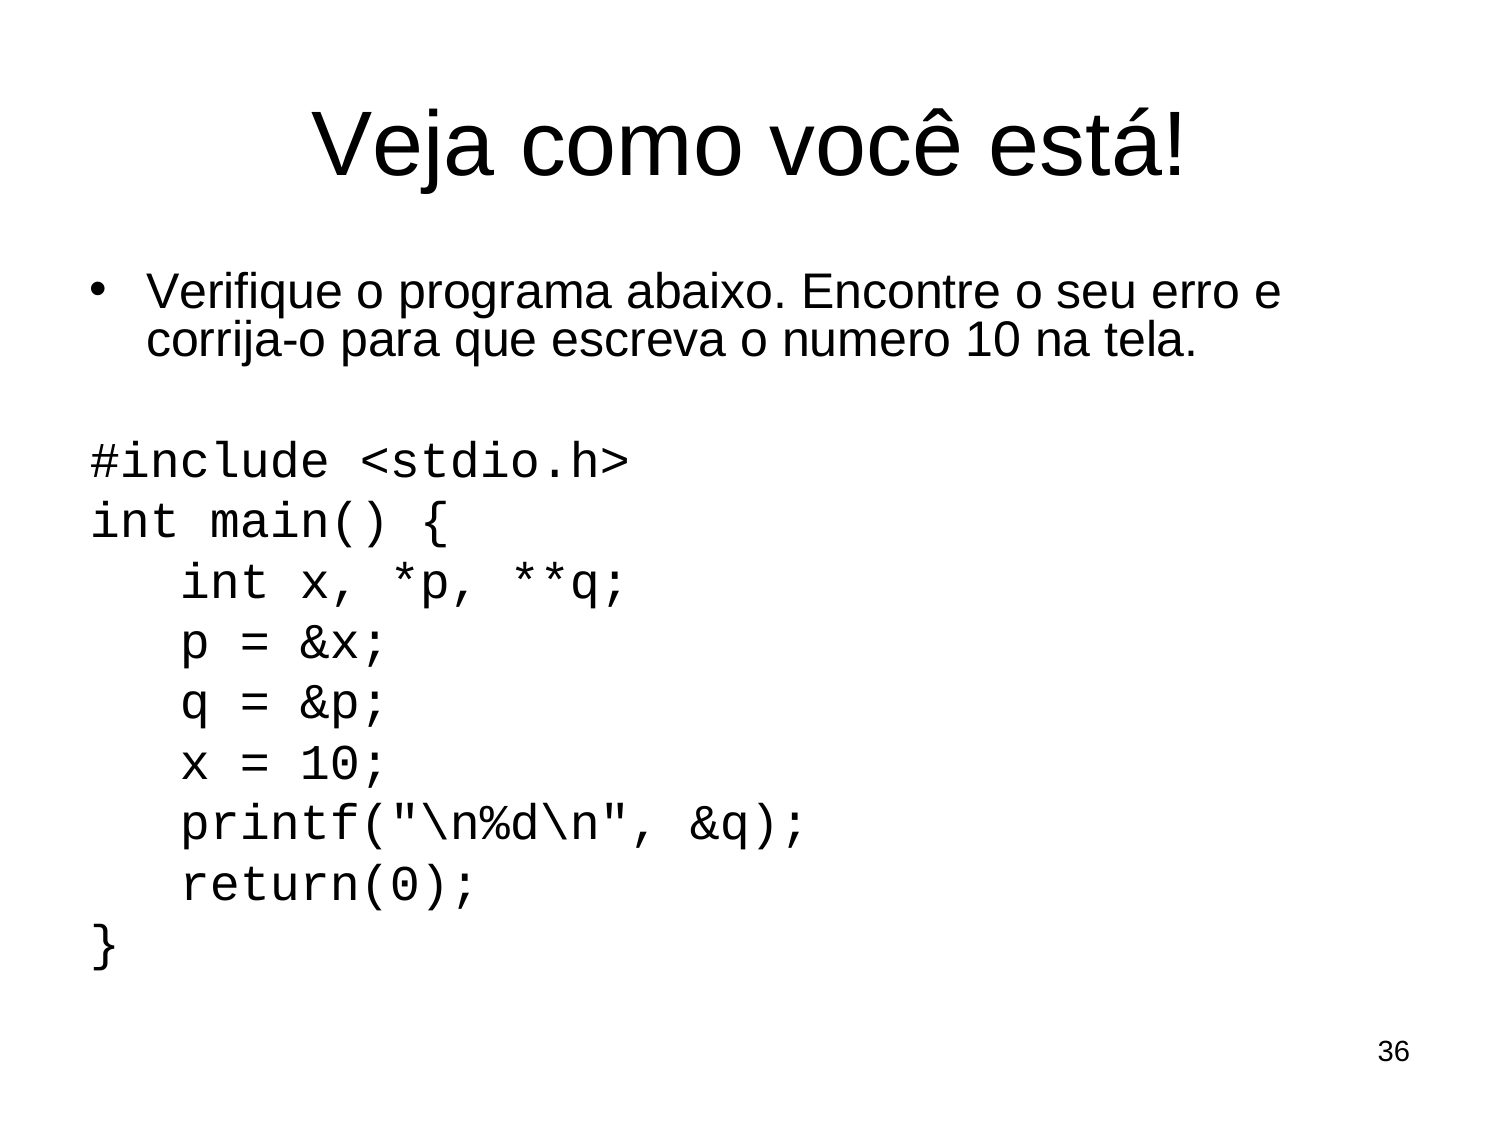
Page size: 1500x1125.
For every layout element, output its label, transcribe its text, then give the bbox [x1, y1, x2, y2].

list Verifique o programa abaixo. Encontre o seu erro e corrija-o para que escreva o numero 10 na tela. #include <stdio.h> int main() { int x, *p, **q; p = &x; q = &p; x = 10; printf("\n%d\n", &q); return(0); } [75, 262, 1426, 1005]
title Veja como você está! [75, 45, 1426, 233]
